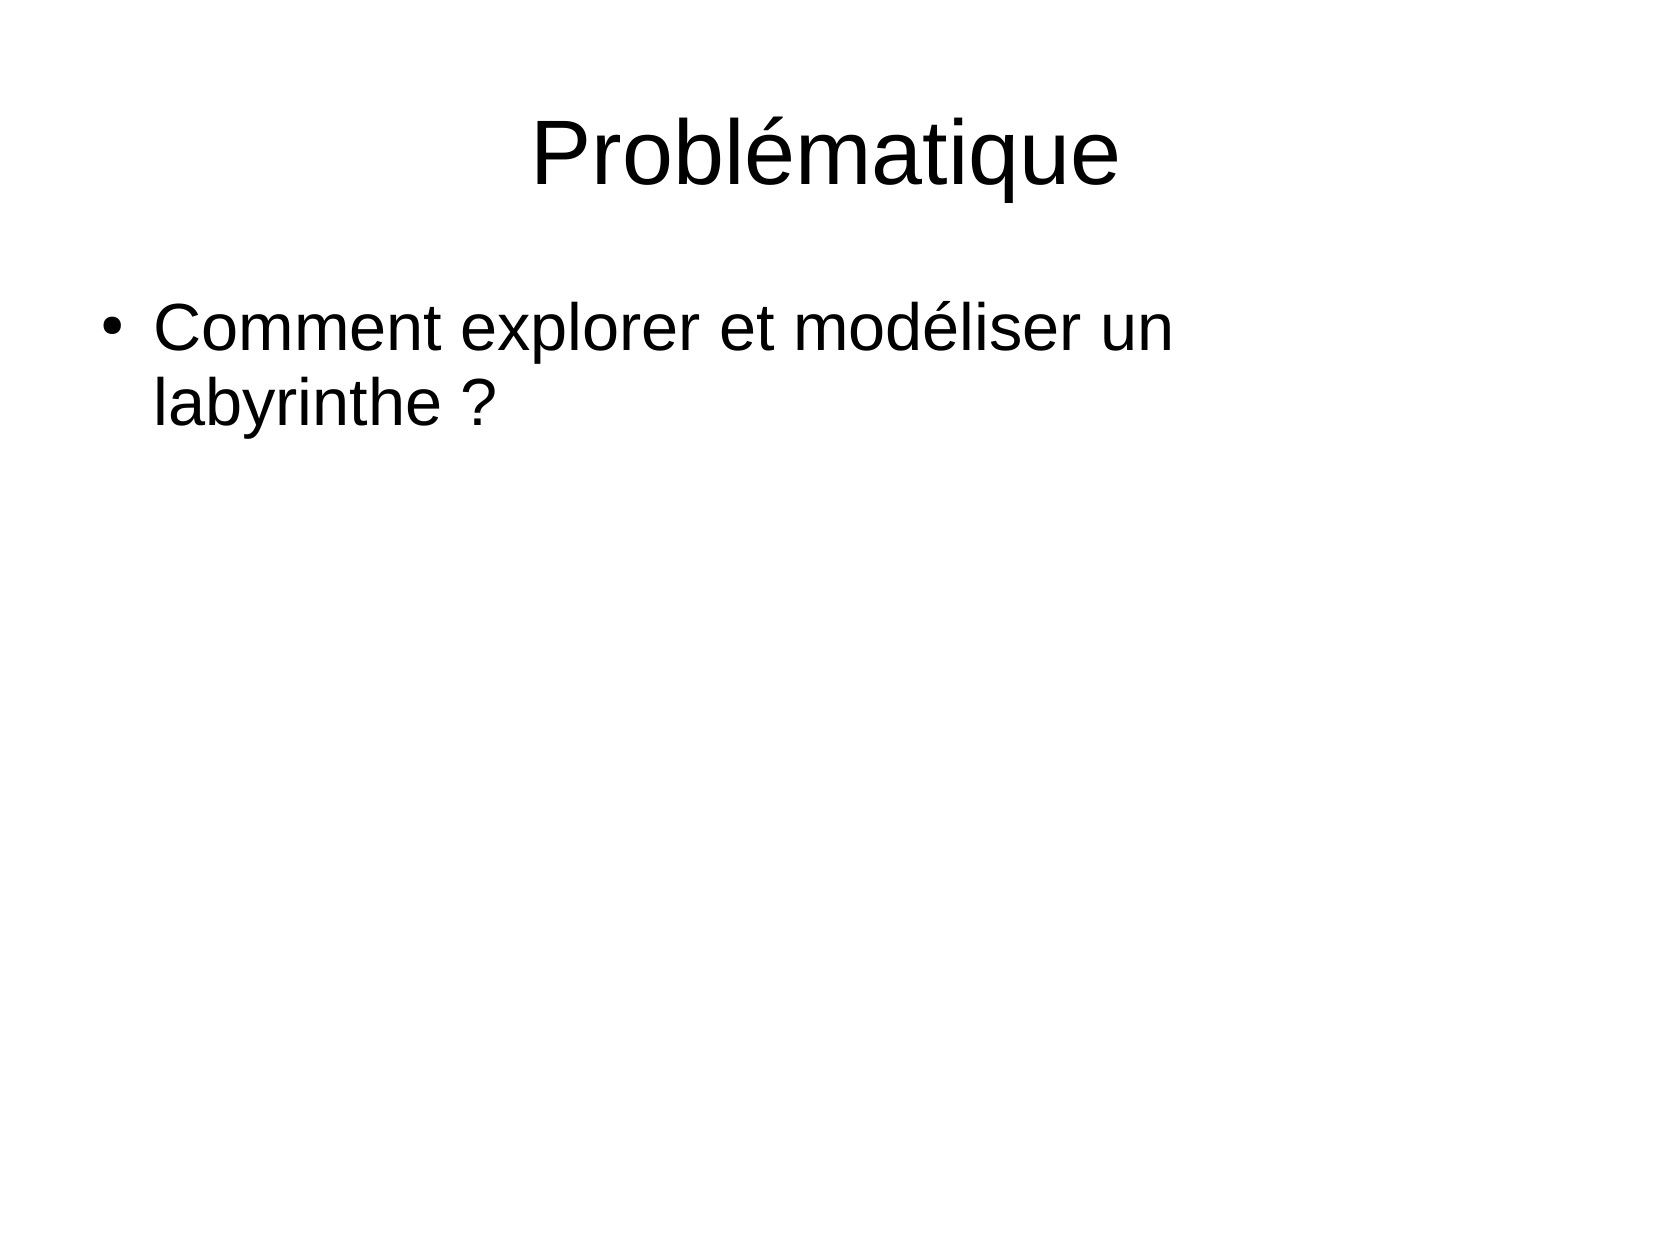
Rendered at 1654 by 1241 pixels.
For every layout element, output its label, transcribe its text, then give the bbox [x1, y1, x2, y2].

title Problématique [82, 49, 1571, 257]
list Comment explorer et modéliser un labyrinthe ? [82, 290, 1538, 1010]
